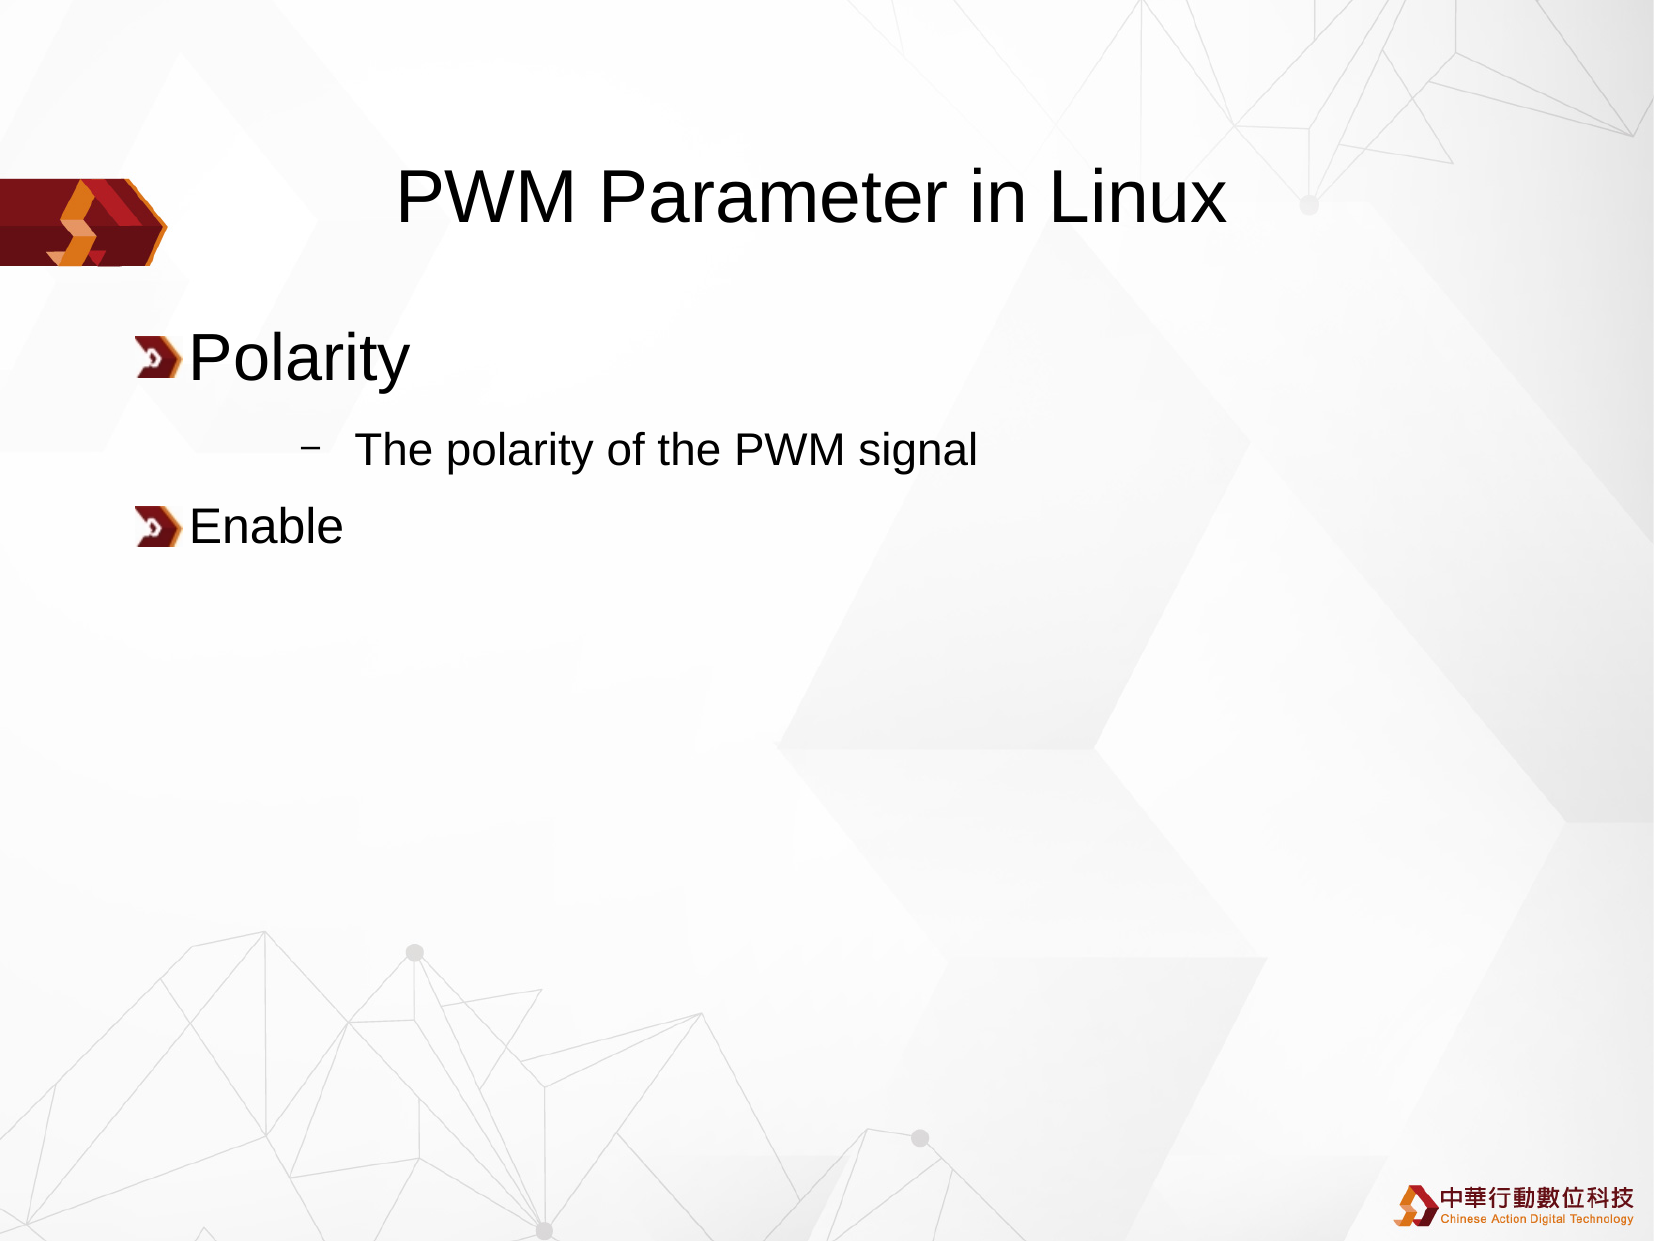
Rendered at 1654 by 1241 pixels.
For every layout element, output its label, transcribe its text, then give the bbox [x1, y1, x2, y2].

title PWM Parameter in Linux [118, 112, 1506, 281]
list Polarity The polarity of the PWM signal Enable [118, 319, 1571, 1203]
picture [0, 0, 1654, 1241]
